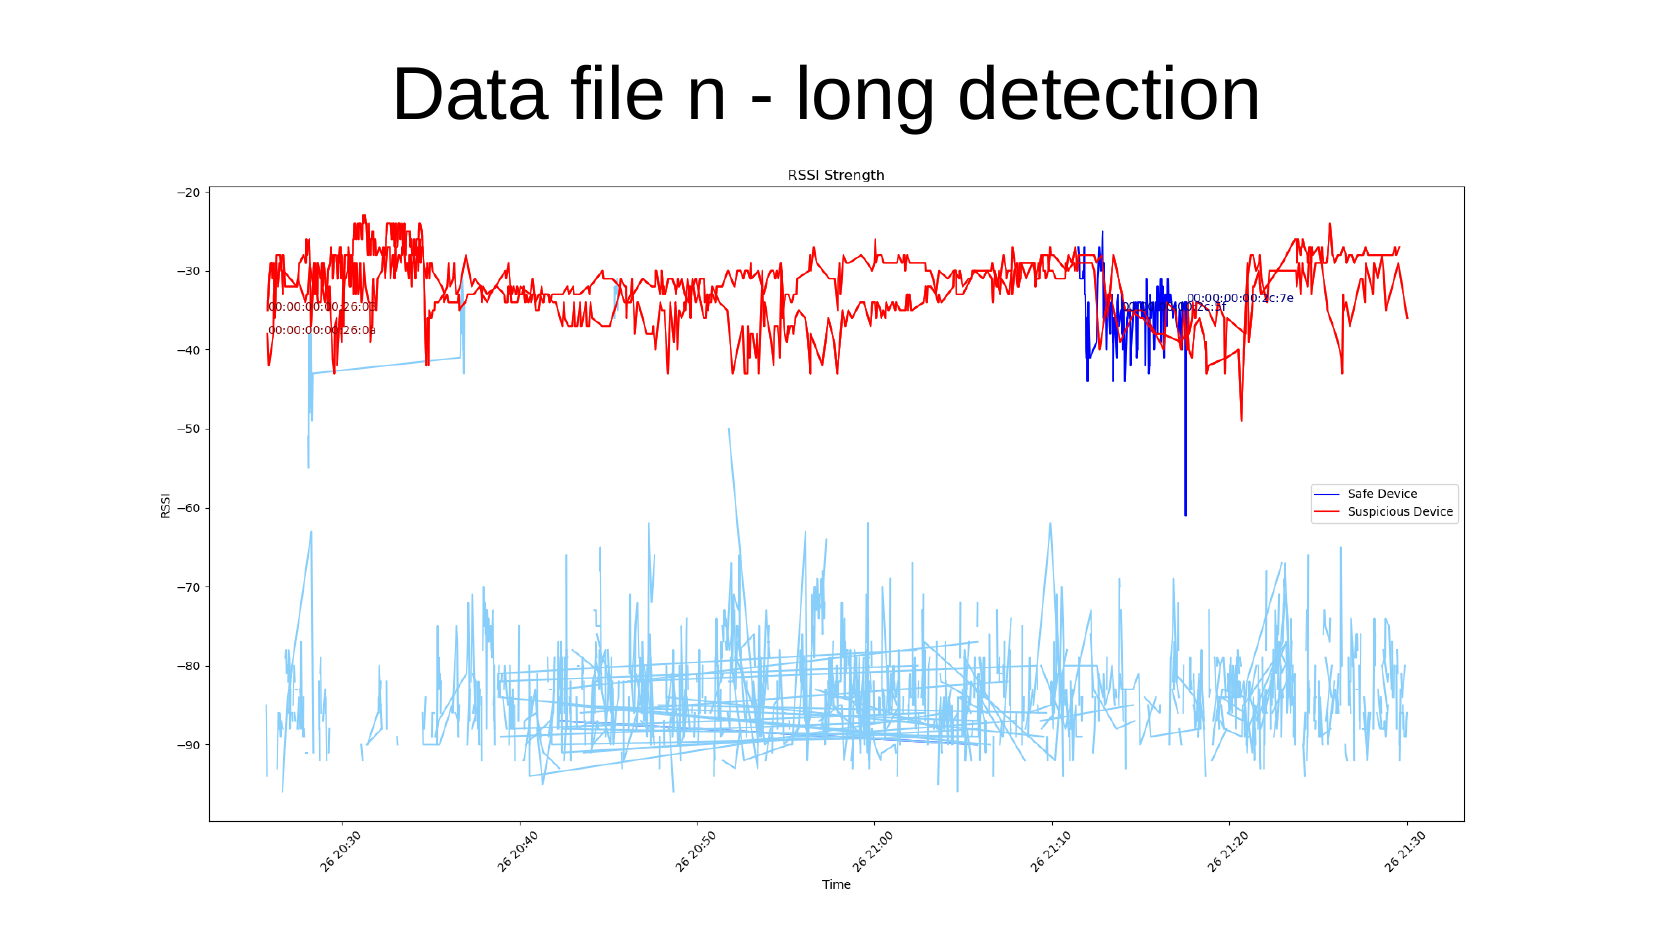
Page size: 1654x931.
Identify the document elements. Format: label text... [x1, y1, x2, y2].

picture [132, 149, 1501, 901]
title Data file n - long detection [82, 37, 1571, 151]
